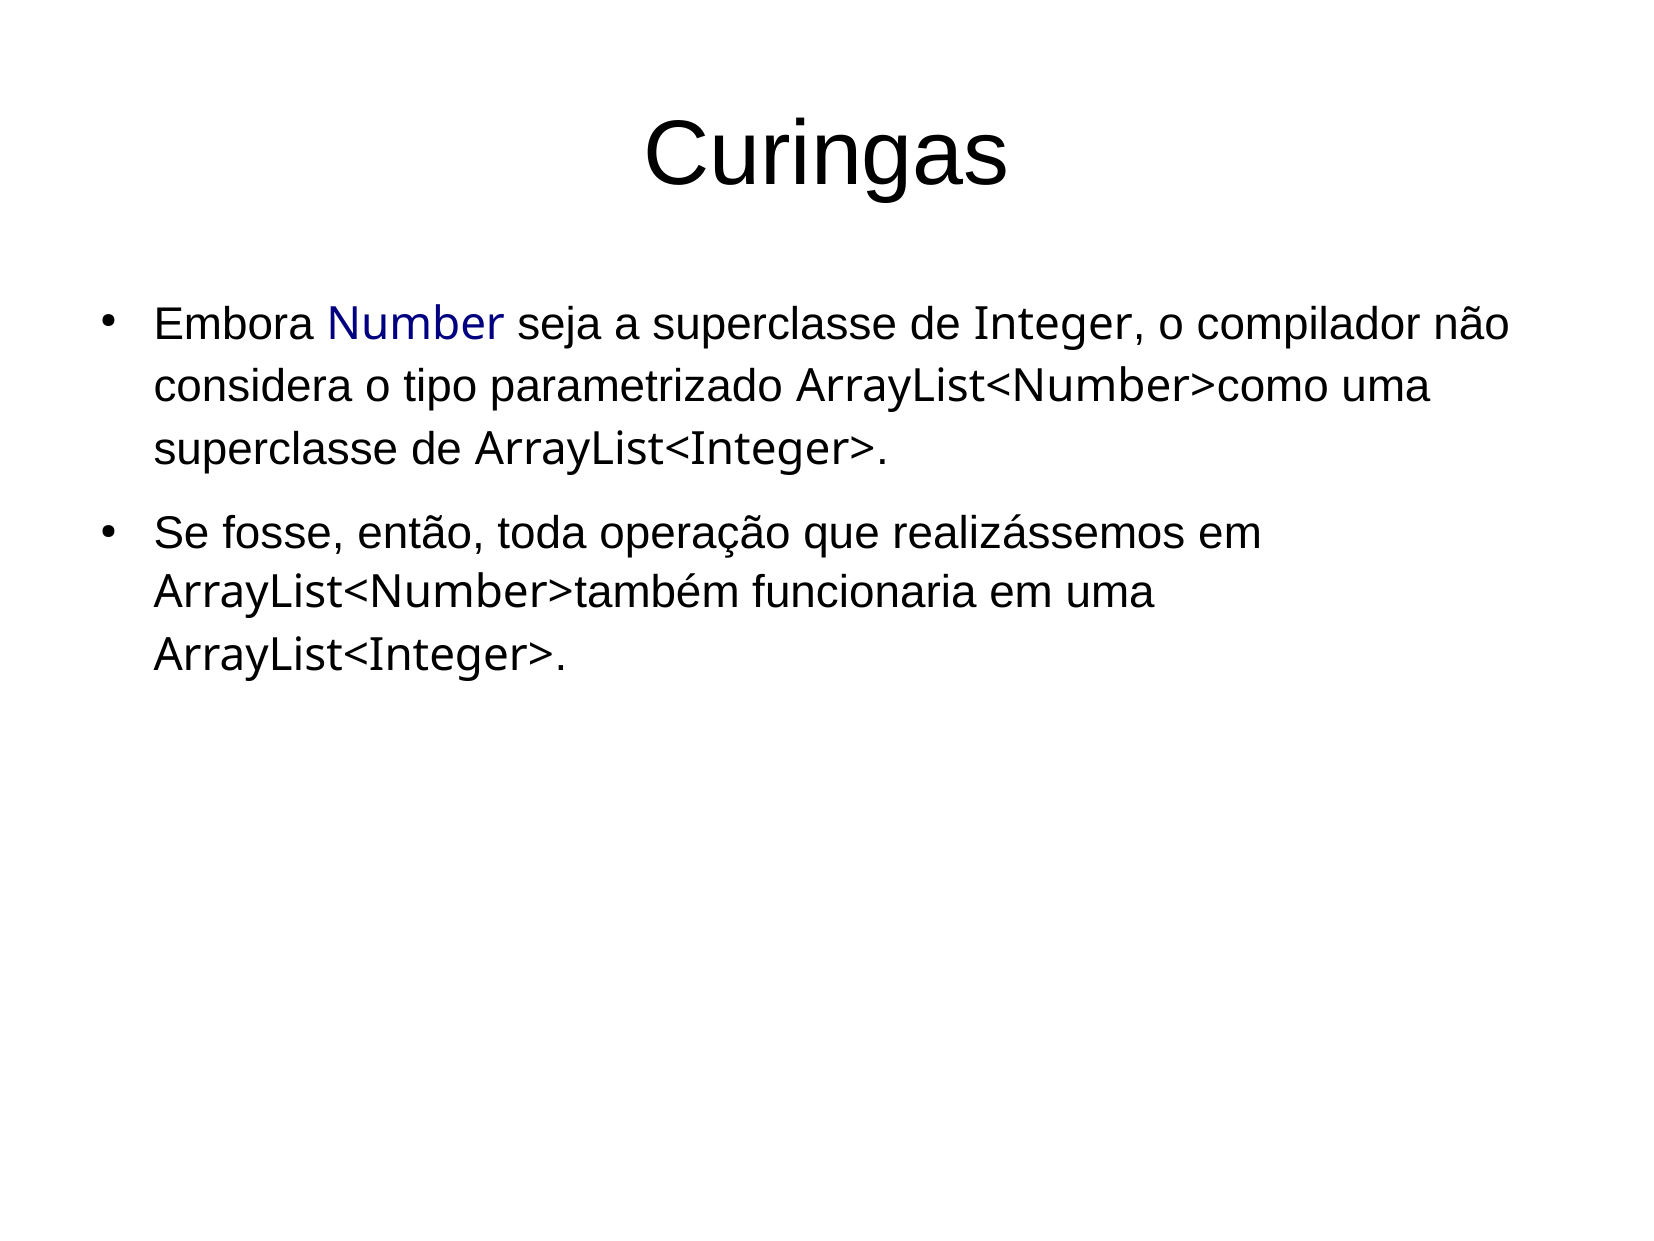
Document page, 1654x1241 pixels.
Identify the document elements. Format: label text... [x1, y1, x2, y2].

list Embora Number seja a superclasse de Integer, o compilador não considera o tipo parametrizado ArrayList<Number>como uma superclasse de ArrayList<Integer>. Se fosse, então, toda operação que realizássemos em ArrayList<Number>também funcionaria em uma ArrayList<Integer>. [82, 290, 1571, 1109]
title Curingas [82, 49, 1571, 257]
